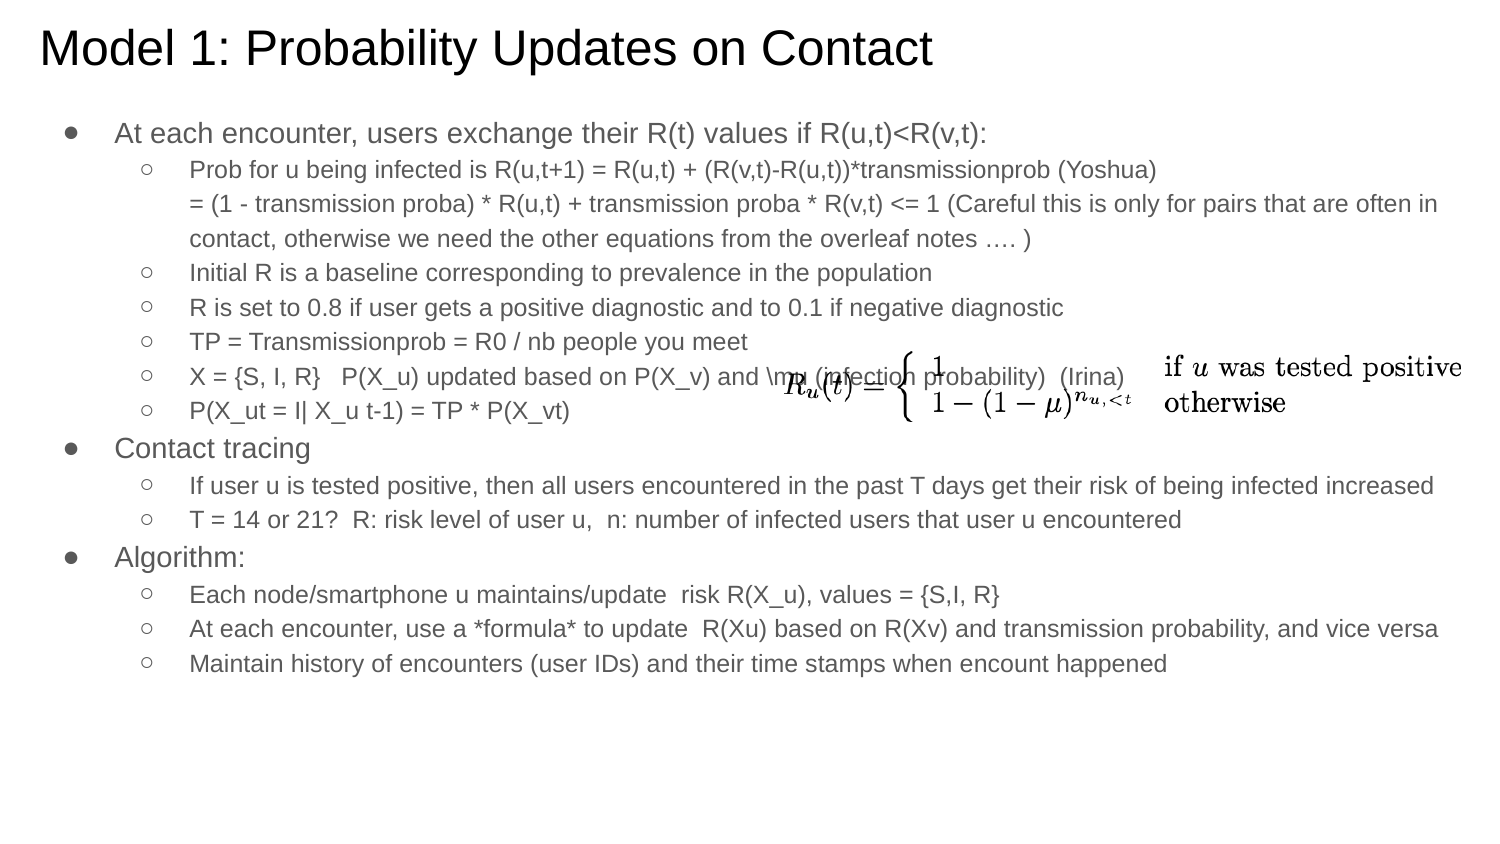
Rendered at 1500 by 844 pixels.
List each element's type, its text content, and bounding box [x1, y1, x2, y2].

picture [784, 350, 1461, 422]
list At each encounter, users exchange their R(t) values if R(u,t)<R(v,t): Prob for u being infected is R(u,t+1) = R(u,t) + (R(v,t)-R(u,t))*transmissionprob (Yoshua) = (1 - transmission proba) * R(u,t) + transmission proba * R(v,t) <= 1 (Careful this is only for pairs that are often in contact, otherwise we need the other equations from the overleaf notes …. ) Initial R is a baseline corresponding to prevalence in the population R is set to 0.8 if user gets a positive diagnostic and to 0.1 if negative diagnostic TP = Transmissionprob = R0 / nb people you meet X = {S, I, R} P(X_u) updated based on P(X_v) and \mu (infection probability) (Irina) P(X_ut = I| X_u t-1) = TP * P(X_vt) Contact tracing If user u is tested positive, then all users encountered in the past T days get their risk of being infected increased T = 14 or 21? R: risk level of user u, n: number of infected users that user u encountered Algorithm: Each node/smartphone u maintains/update risk R(X_u), values = {S,I, R} At each encounter, use a *formula* to update R(Xu) based on R(Xv) and transmission probability, and vice versa Maintain history of encounters (user IDs) and their time stamps when encount happened [24, 93, 1488, 844]
title Model 1: Probability Updates on Contact [24, 0, 1422, 93]
